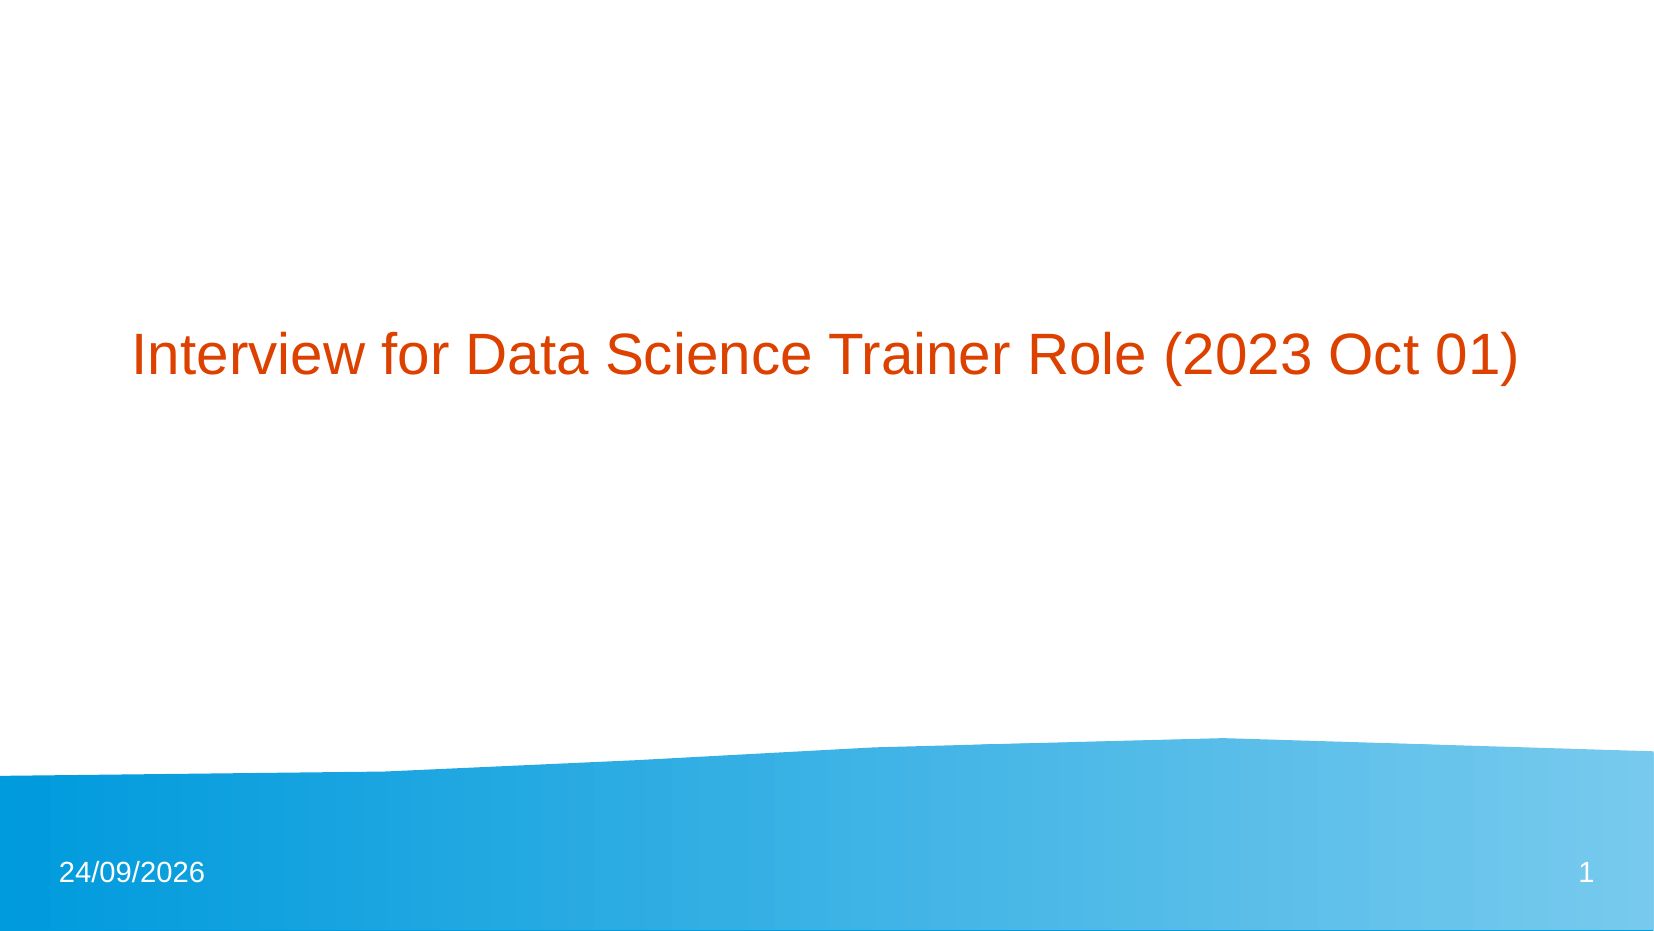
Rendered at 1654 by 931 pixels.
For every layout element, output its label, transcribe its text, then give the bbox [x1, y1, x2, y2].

title Interview for Data Science Trainer Role (2023 Oct 01) [88, 265, 1565, 443]
